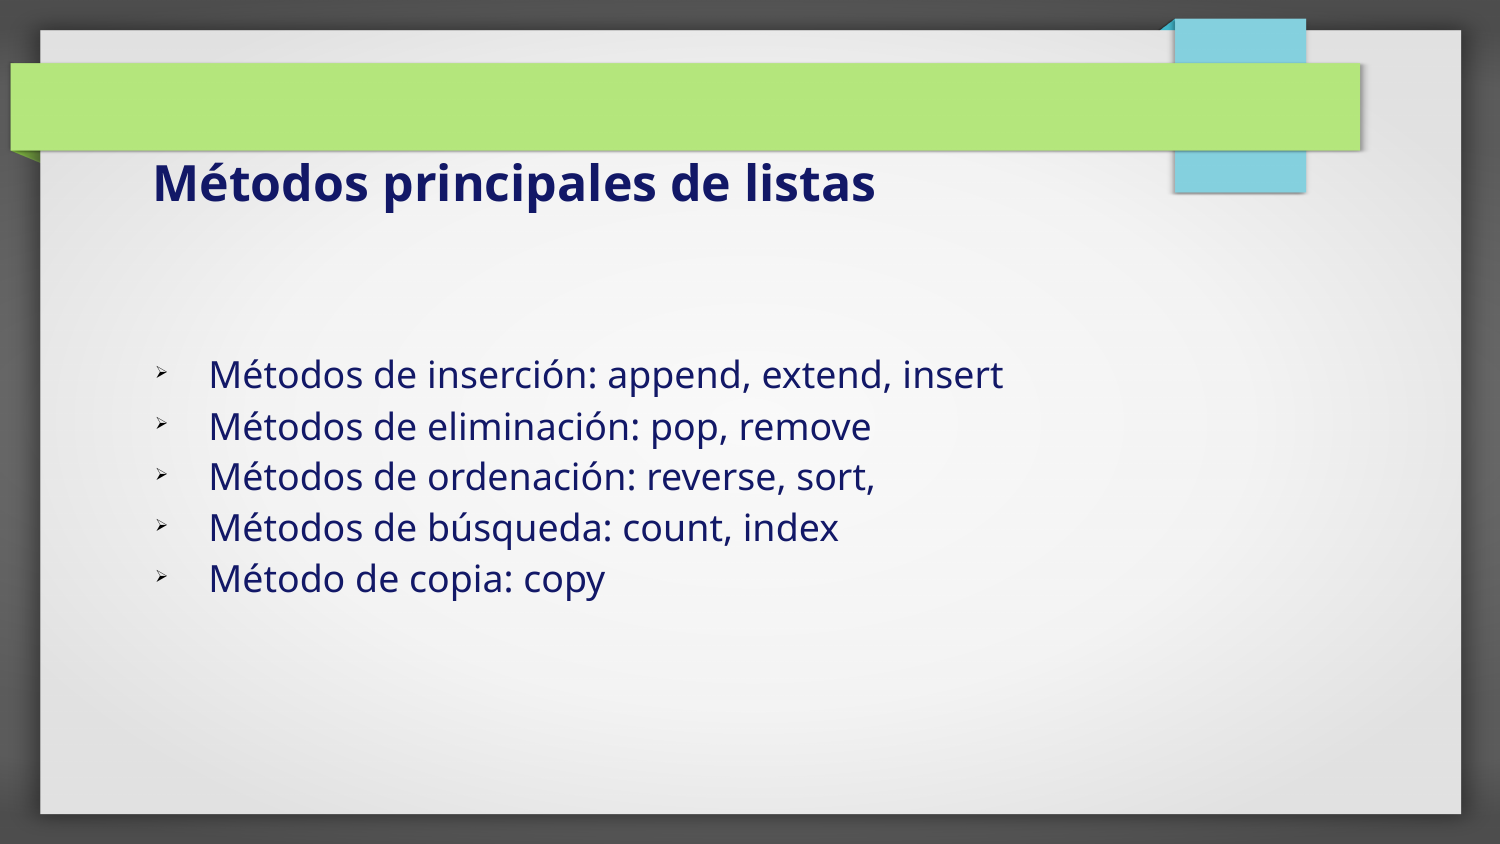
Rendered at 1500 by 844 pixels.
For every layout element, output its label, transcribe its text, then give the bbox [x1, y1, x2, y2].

list Métodos de inserción: append, extend, insert Métodos de eliminación: pop, remove Métodos de ordenación: reverse, sort, Métodos de búsqueda: count, index Método de copia: copy [137, 246, 1099, 844]
title Métodos principales de listas [137, 146, 1011, 227]
picture [0, 0, 1500, 844]
